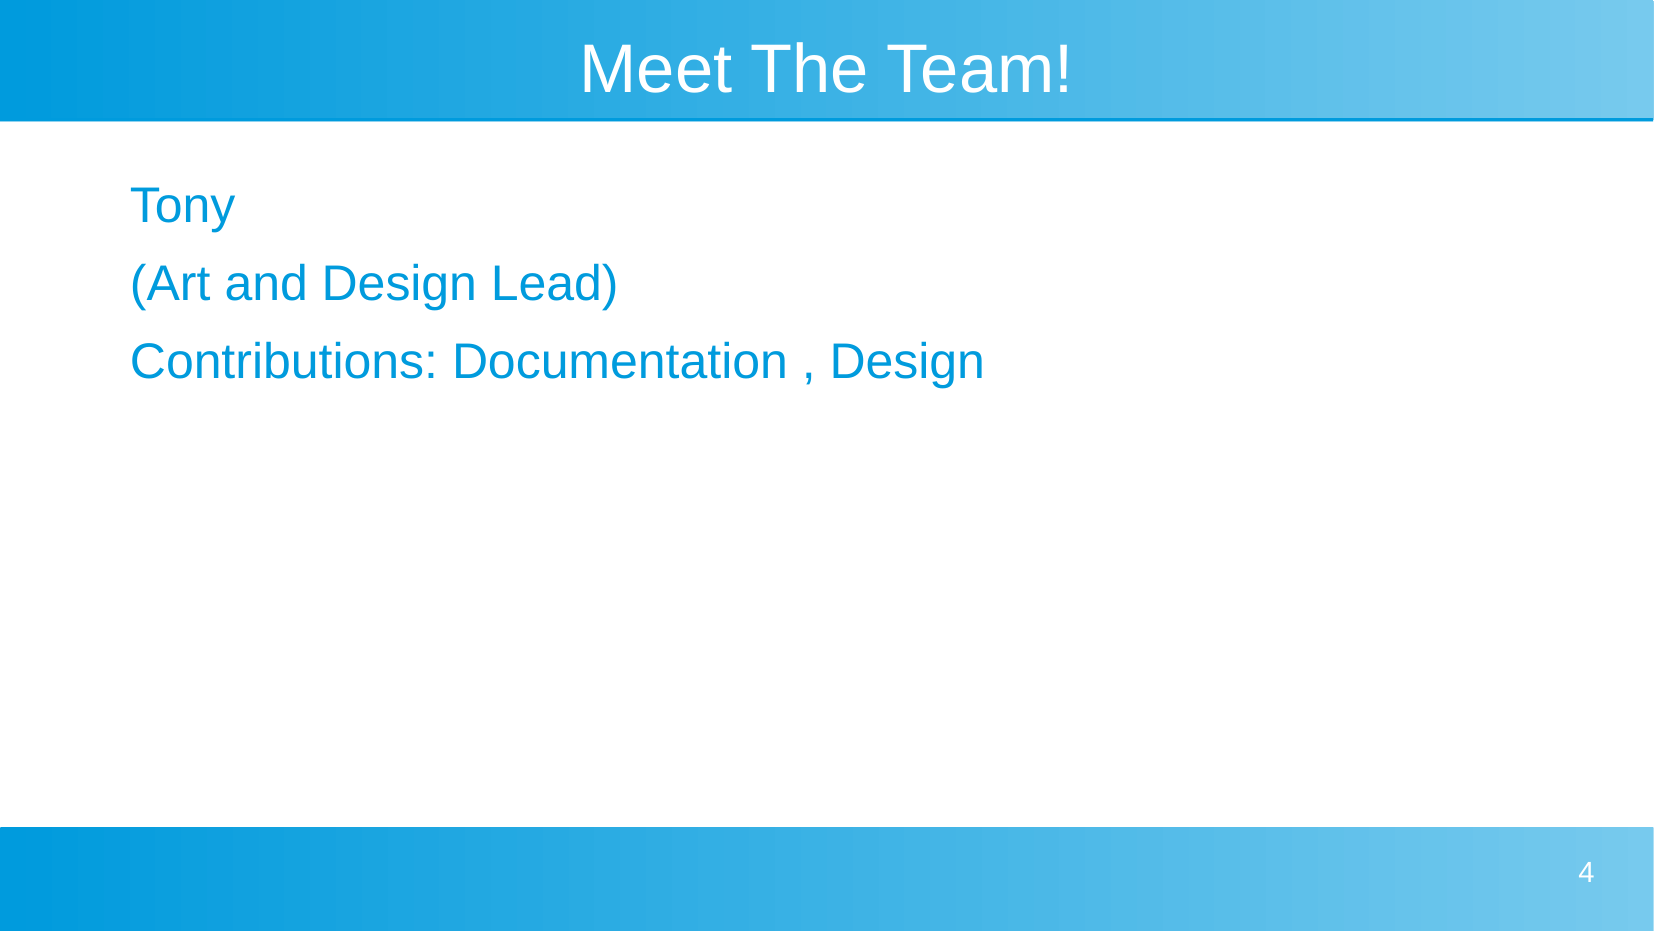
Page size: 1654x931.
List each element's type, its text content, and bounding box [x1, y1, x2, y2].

title Meet The Team! [59, 29, 1595, 108]
list Tony (Art and Design Lead) Contributions: Documentation , Design [59, 177, 1595, 768]
